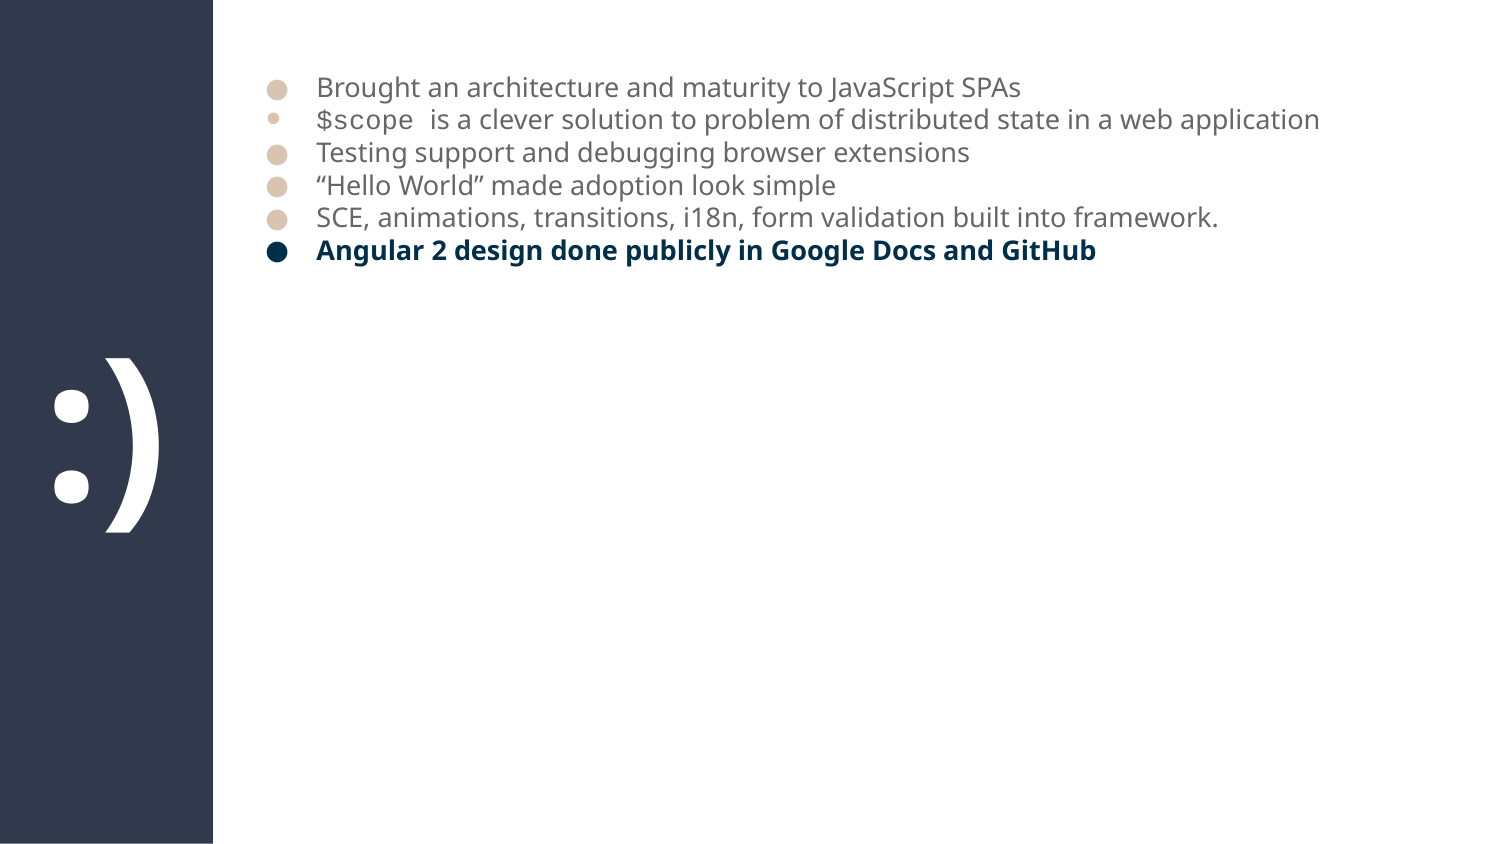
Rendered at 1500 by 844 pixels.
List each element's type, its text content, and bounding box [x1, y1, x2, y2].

list Brought an architecture and maturity to JavaScript SPAs $scope is a clever solution to problem of distributed state in a web application Testing support and debugging browser extensions “Hello World” made adoption look simple SCE, animations, transitions, i18n, form validation built into framework. Angular 2 design done publicly in Google Docs and GitHub [226, 55, 1449, 816]
title :) [0, 0, 211, 844]
